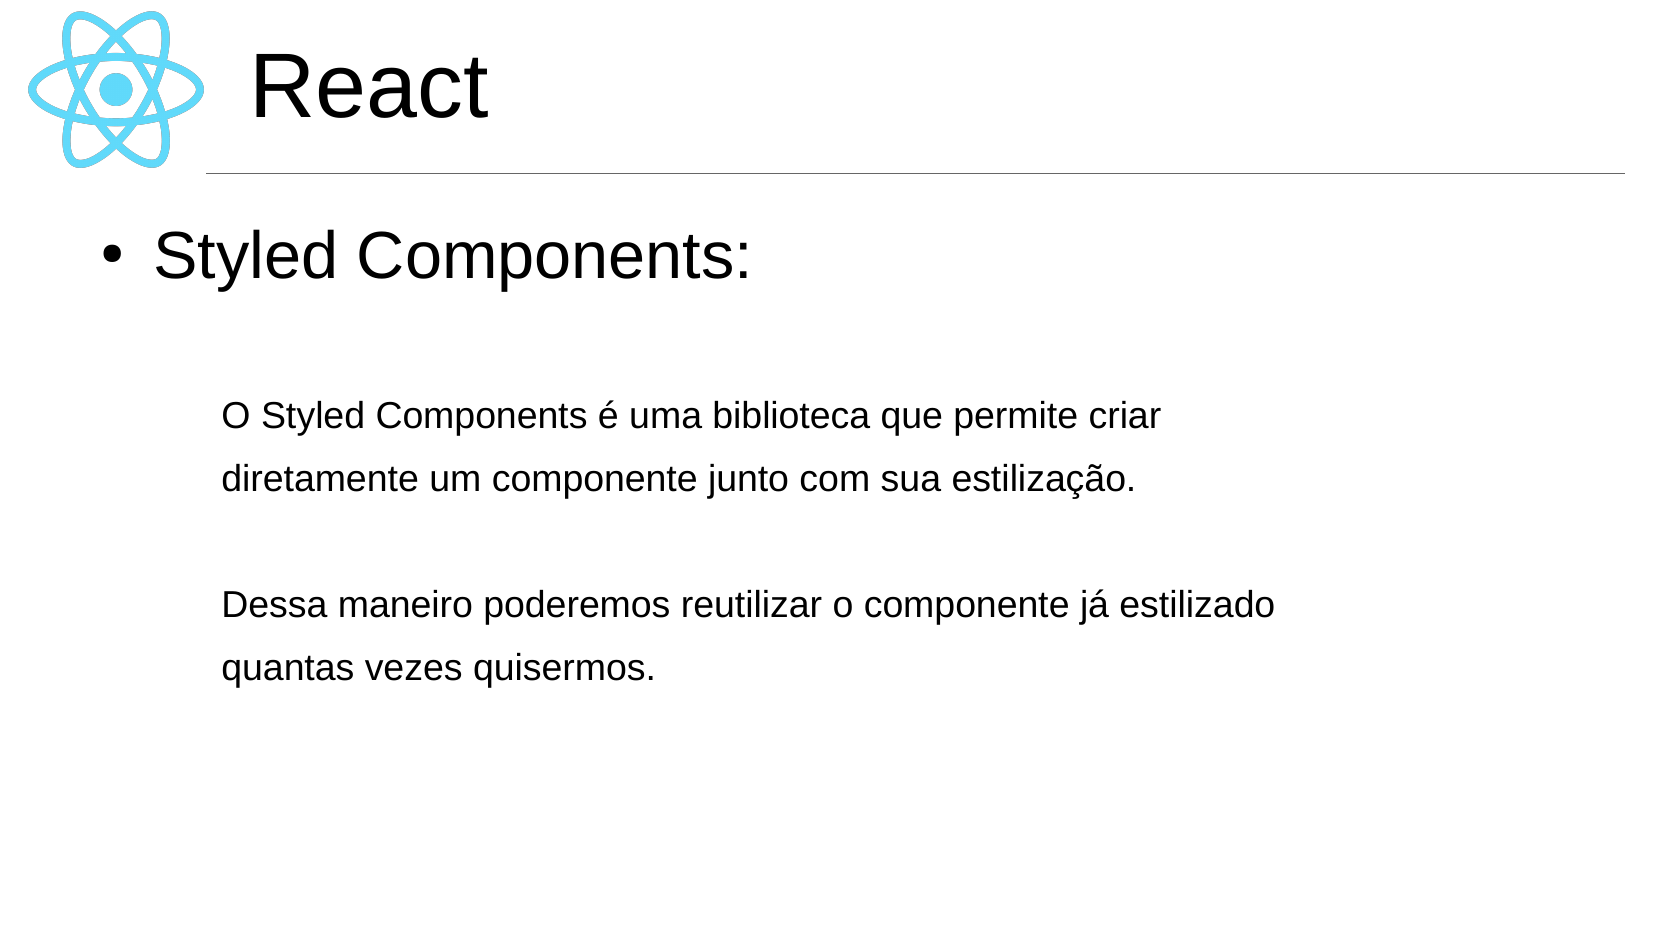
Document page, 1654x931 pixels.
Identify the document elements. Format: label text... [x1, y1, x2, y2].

list Styled Components: [82, 217, 1571, 298]
picture [0, 0, 292, 207]
text_box O Styled Components é uma biblioteca que permite criar diretamente um componente junto com sua estilização. Dessa maneiro poderemos reutilizar o componente já estilizado quantas vezes quisermos. [206, 365, 1329, 923]
title React [292, 7, 1654, 164]
